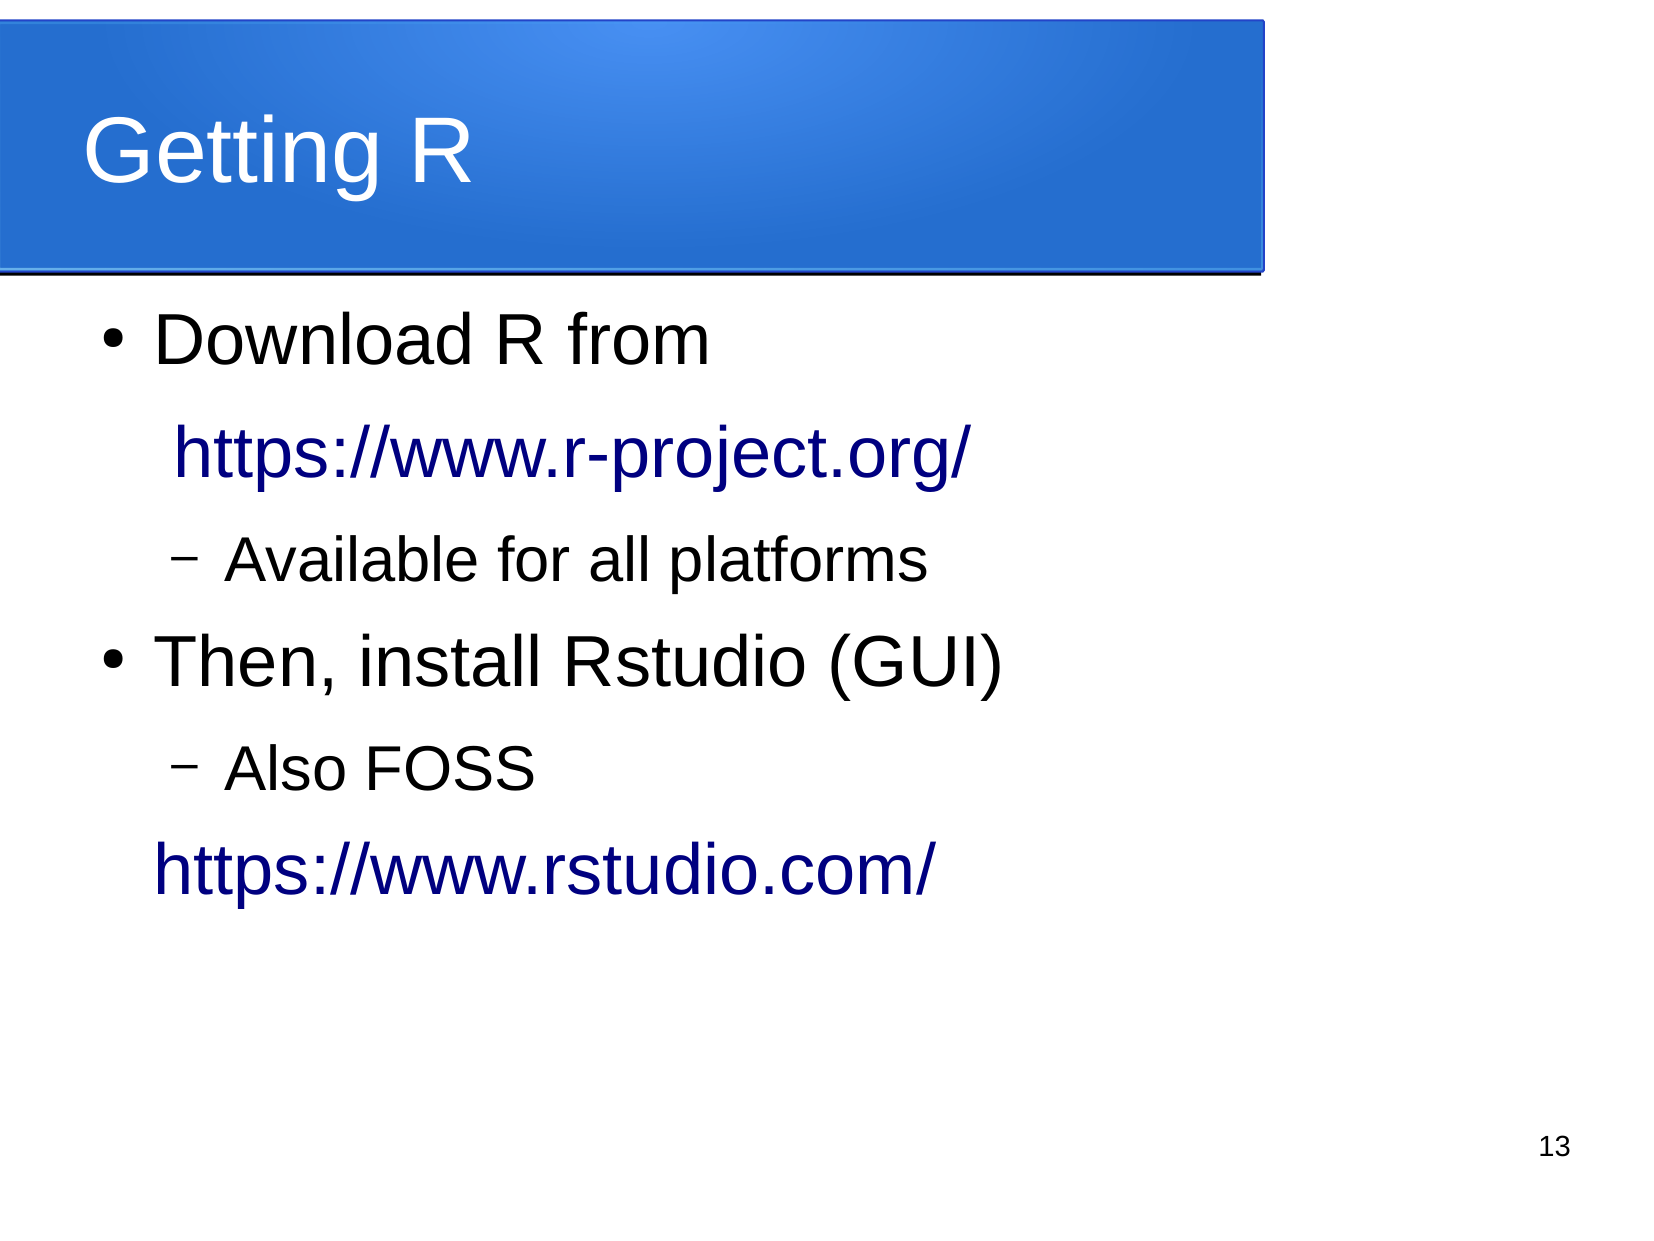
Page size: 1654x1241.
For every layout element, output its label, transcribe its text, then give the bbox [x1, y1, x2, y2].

list Download R from https://www.r-project.org/ Available for all platforms Then, install Rstudio (GUI) Also FOSS https://www.rstudio.com/ [82, 299, 1571, 1019]
title Getting R [82, 47, 1235, 252]
